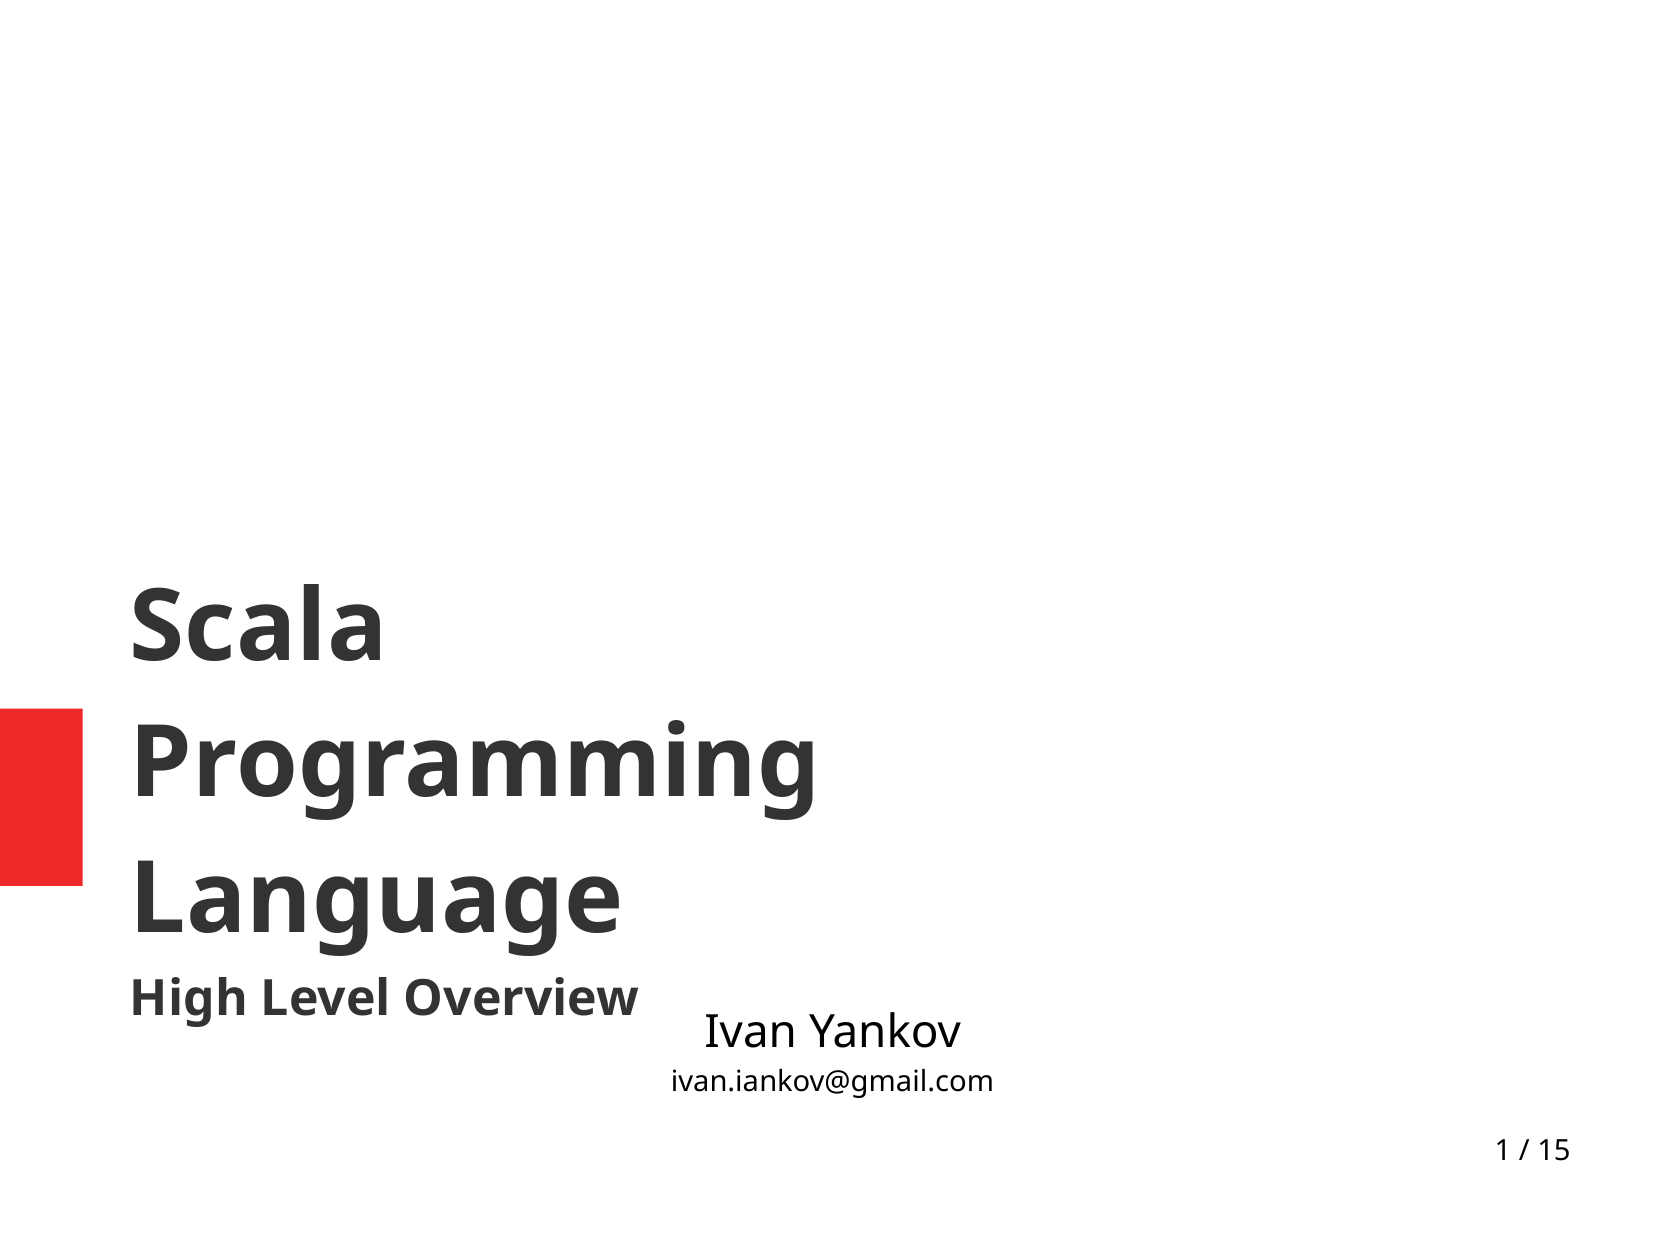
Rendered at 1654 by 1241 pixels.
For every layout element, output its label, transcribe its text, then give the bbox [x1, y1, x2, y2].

subtitle Ivan Yankov ivan.iankov@gmail.com [129, 968, 1536, 1130]
title Scala Programming Language High Level Overview [129, 558, 1536, 968]
